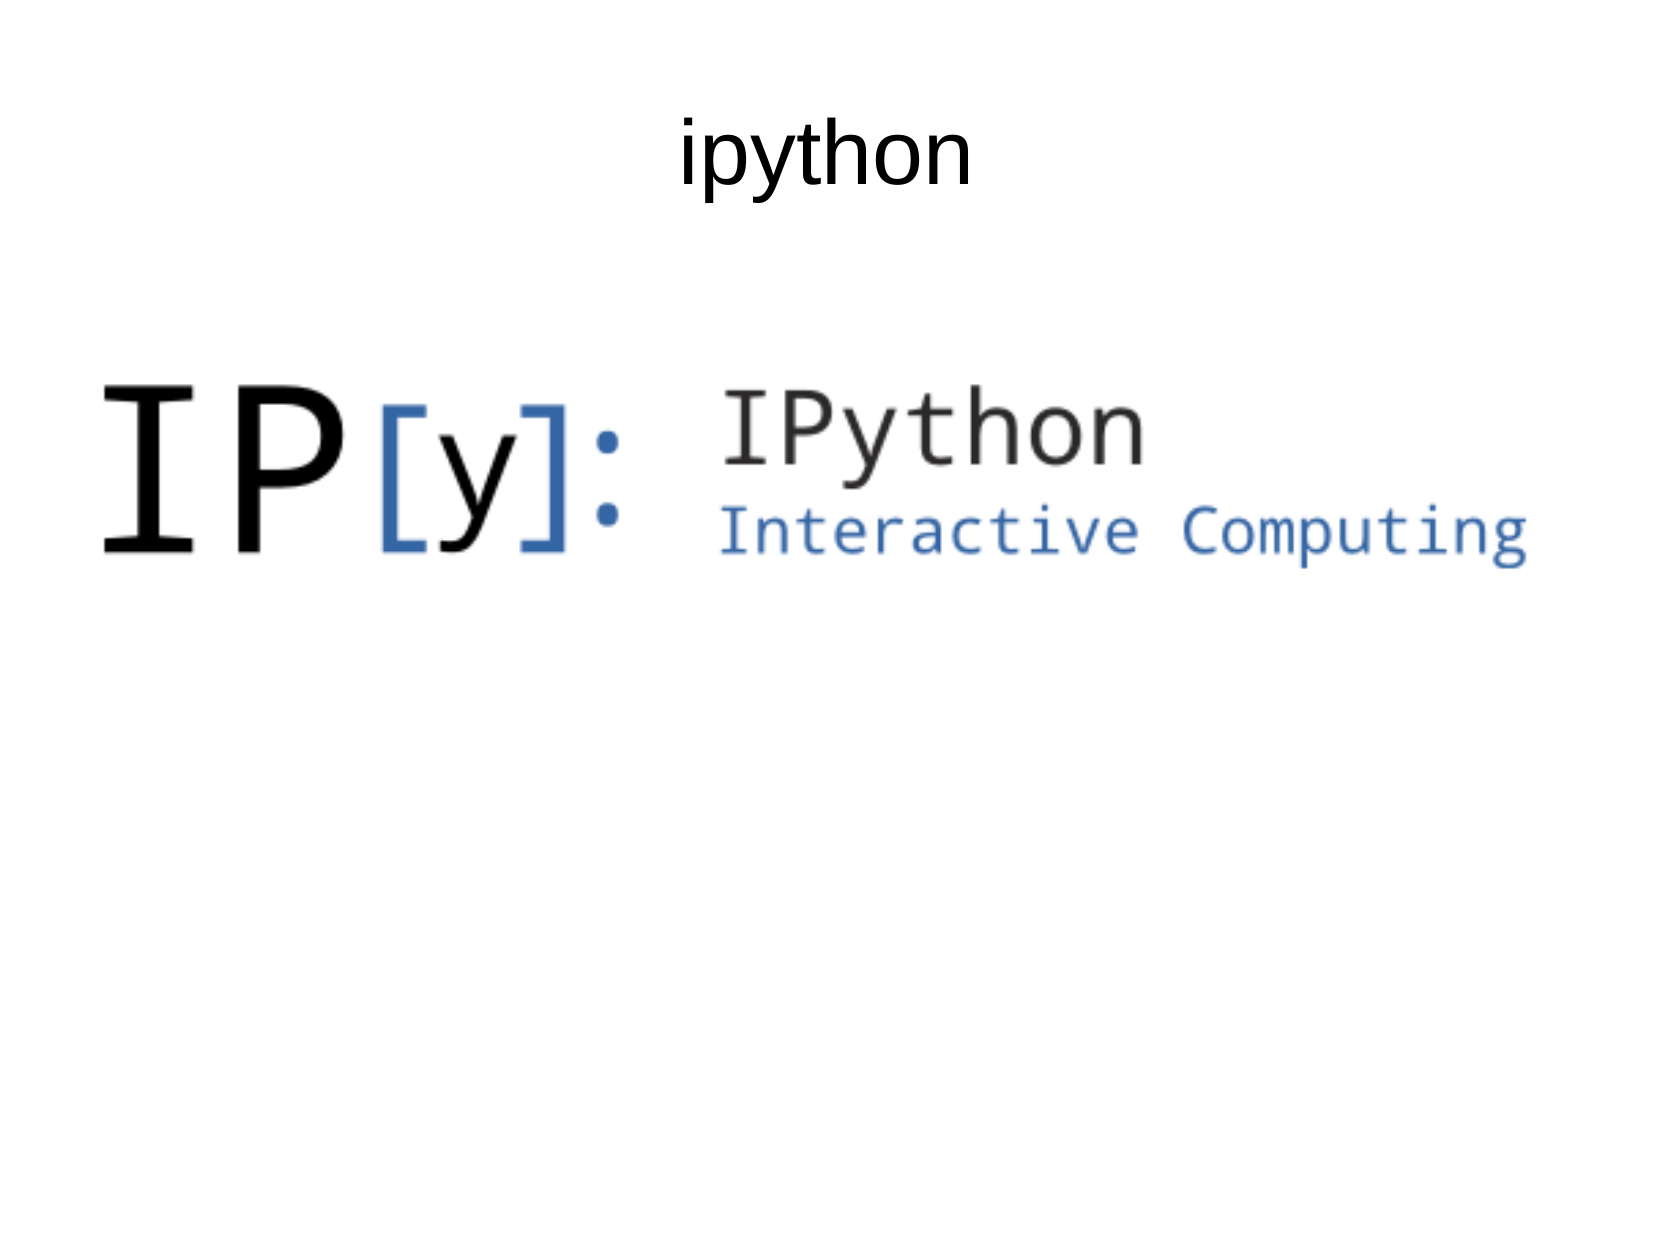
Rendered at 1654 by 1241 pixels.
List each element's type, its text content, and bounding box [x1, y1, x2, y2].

title ipython [82, 49, 1571, 257]
picture [78, 342, 1595, 591]
